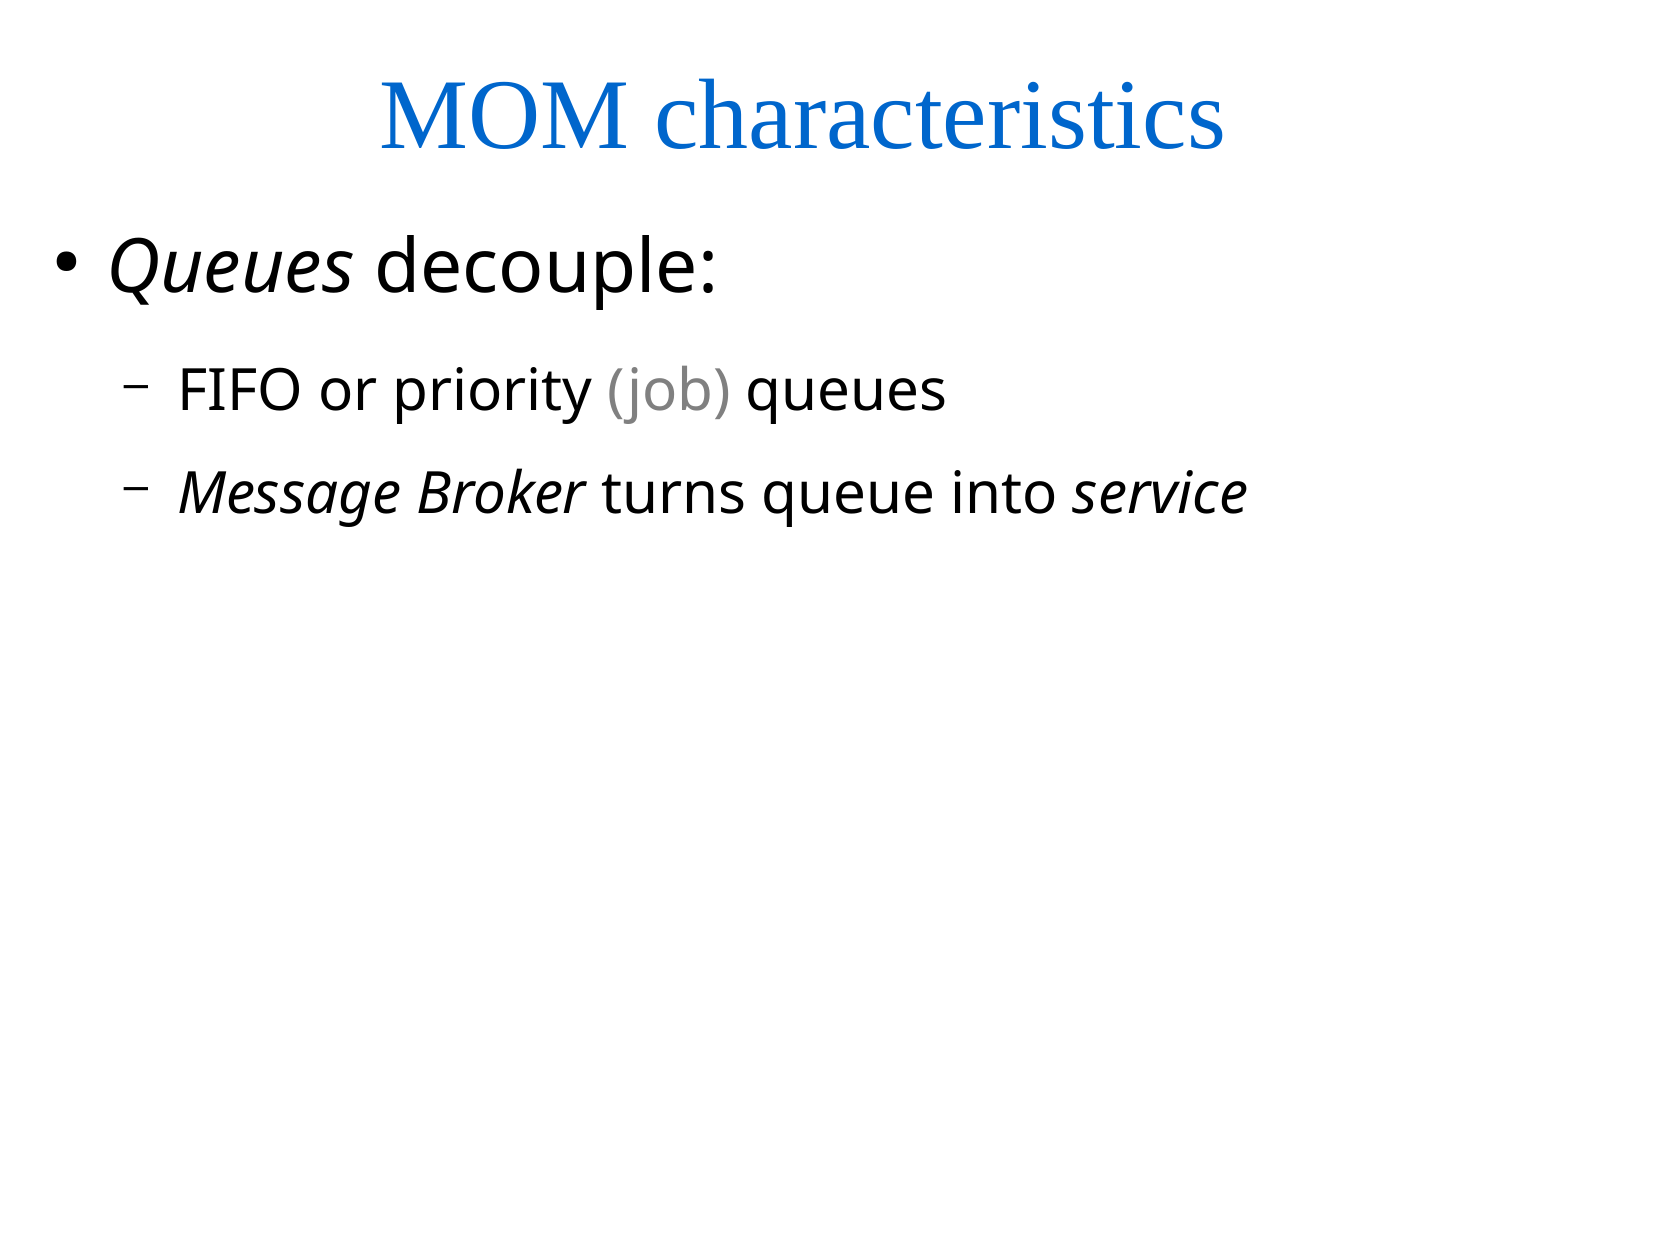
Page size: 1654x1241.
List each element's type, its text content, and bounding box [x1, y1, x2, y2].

title MOM characteristics [59, 40, 1548, 189]
list Queues decouple: FIFO or priority (job) queues Message Broker turns queue into service [35, 212, 1607, 1193]
